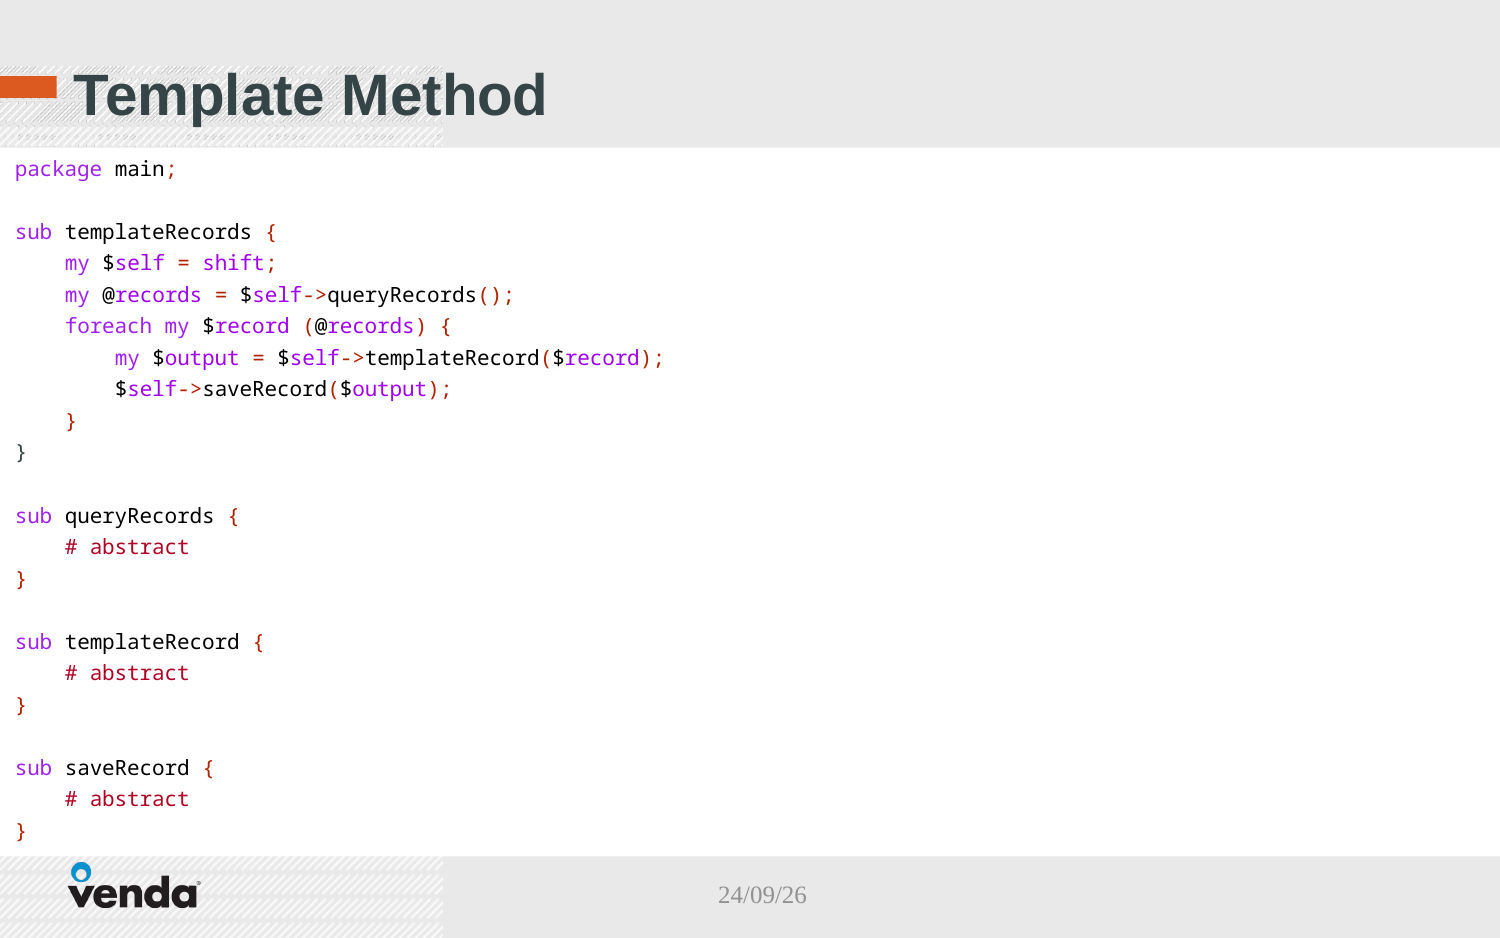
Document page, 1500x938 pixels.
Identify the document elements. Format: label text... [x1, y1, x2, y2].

picture [0, 857, 443, 938]
title Template Method [59, 65, 1410, 147]
picture [0, 66, 59, 147]
list package main; sub templateRecords { my $self = shift; my @records = $self->queryRecords(); foreach my $record (@records) { my $output = $self->templateRecord($record); $self->saveRecord($output); } } sub queryRecords { # abstract } sub templateRecord { # abstract } sub saveRecord { # abstract } [0, 147, 1500, 857]
